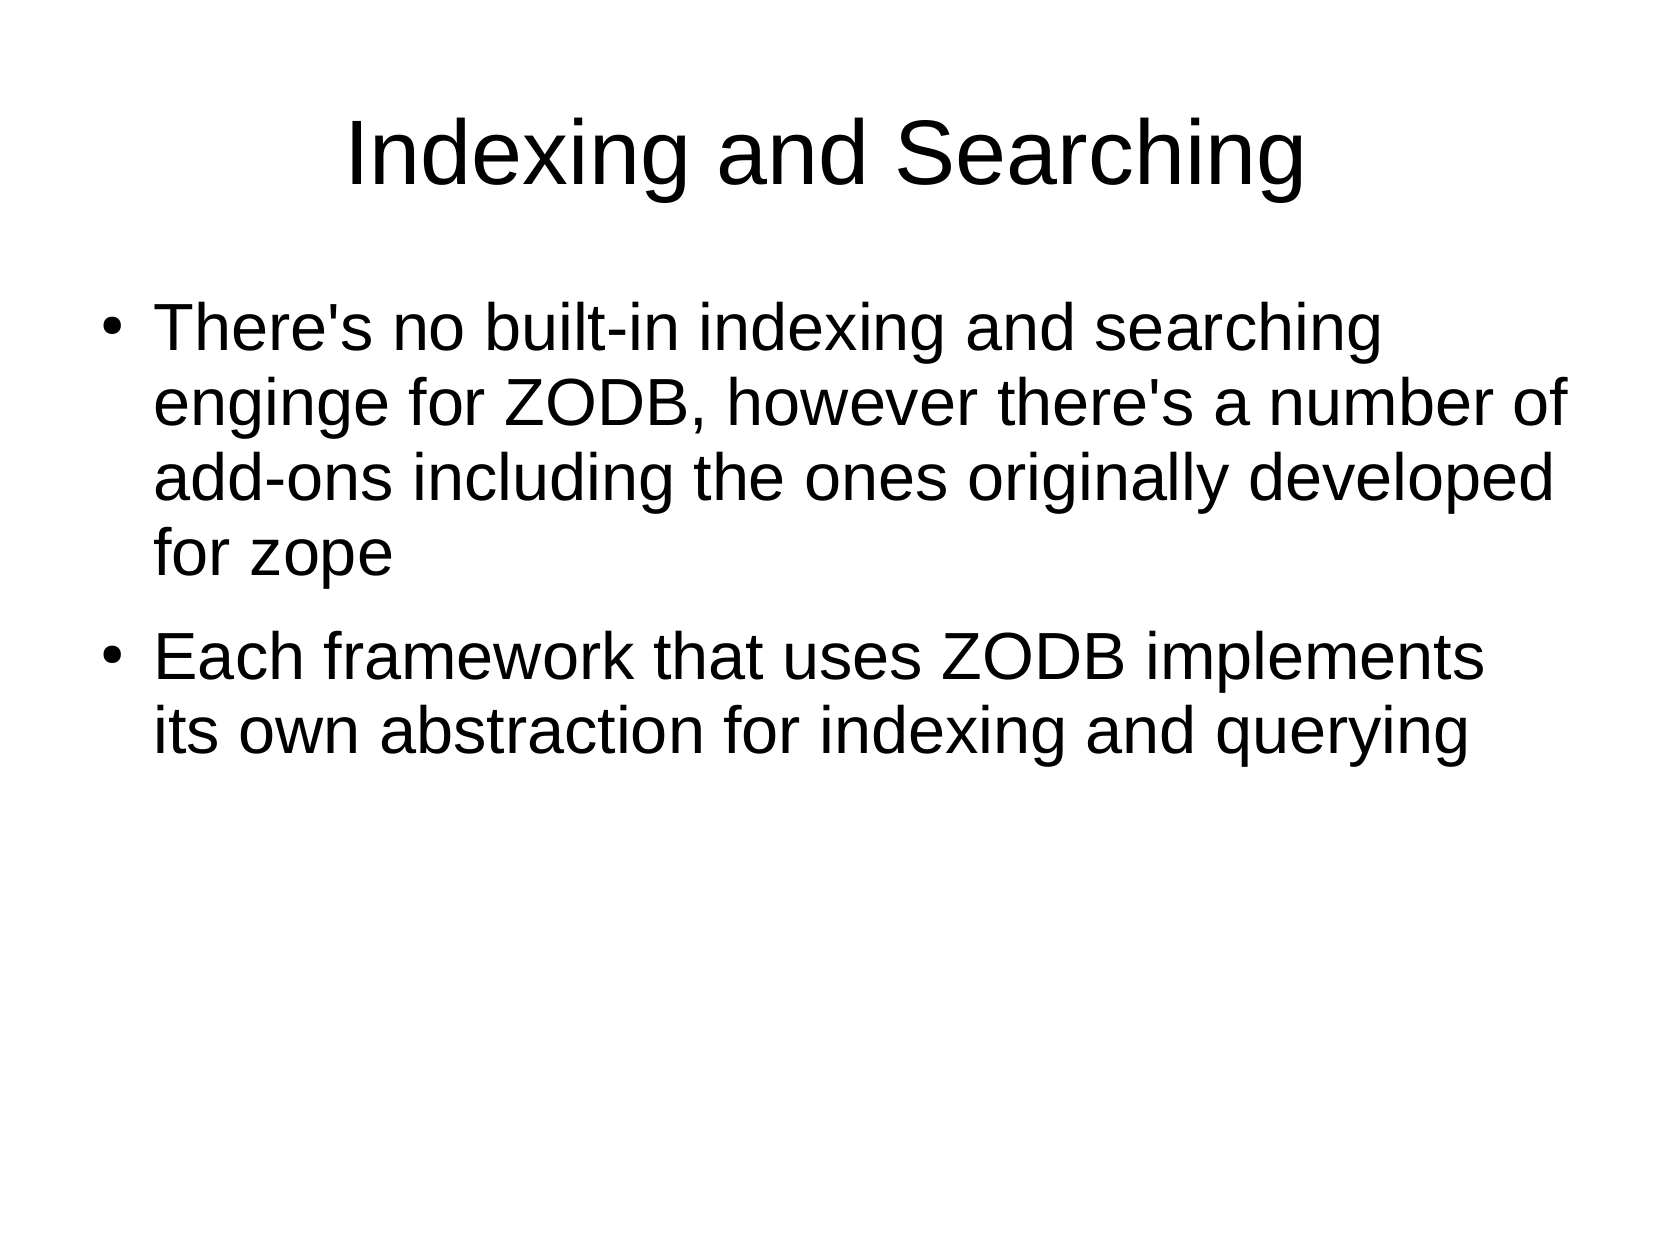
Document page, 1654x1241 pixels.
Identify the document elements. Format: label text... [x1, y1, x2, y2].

title Indexing and Searching [82, 49, 1571, 257]
list There's no built-in indexing and searching enginge for ZODB, however there's a number of add-ons including the ones originally developed for zope Each framework that uses ZODB implements its own abstraction for indexing and querying [82, 290, 1571, 1010]
